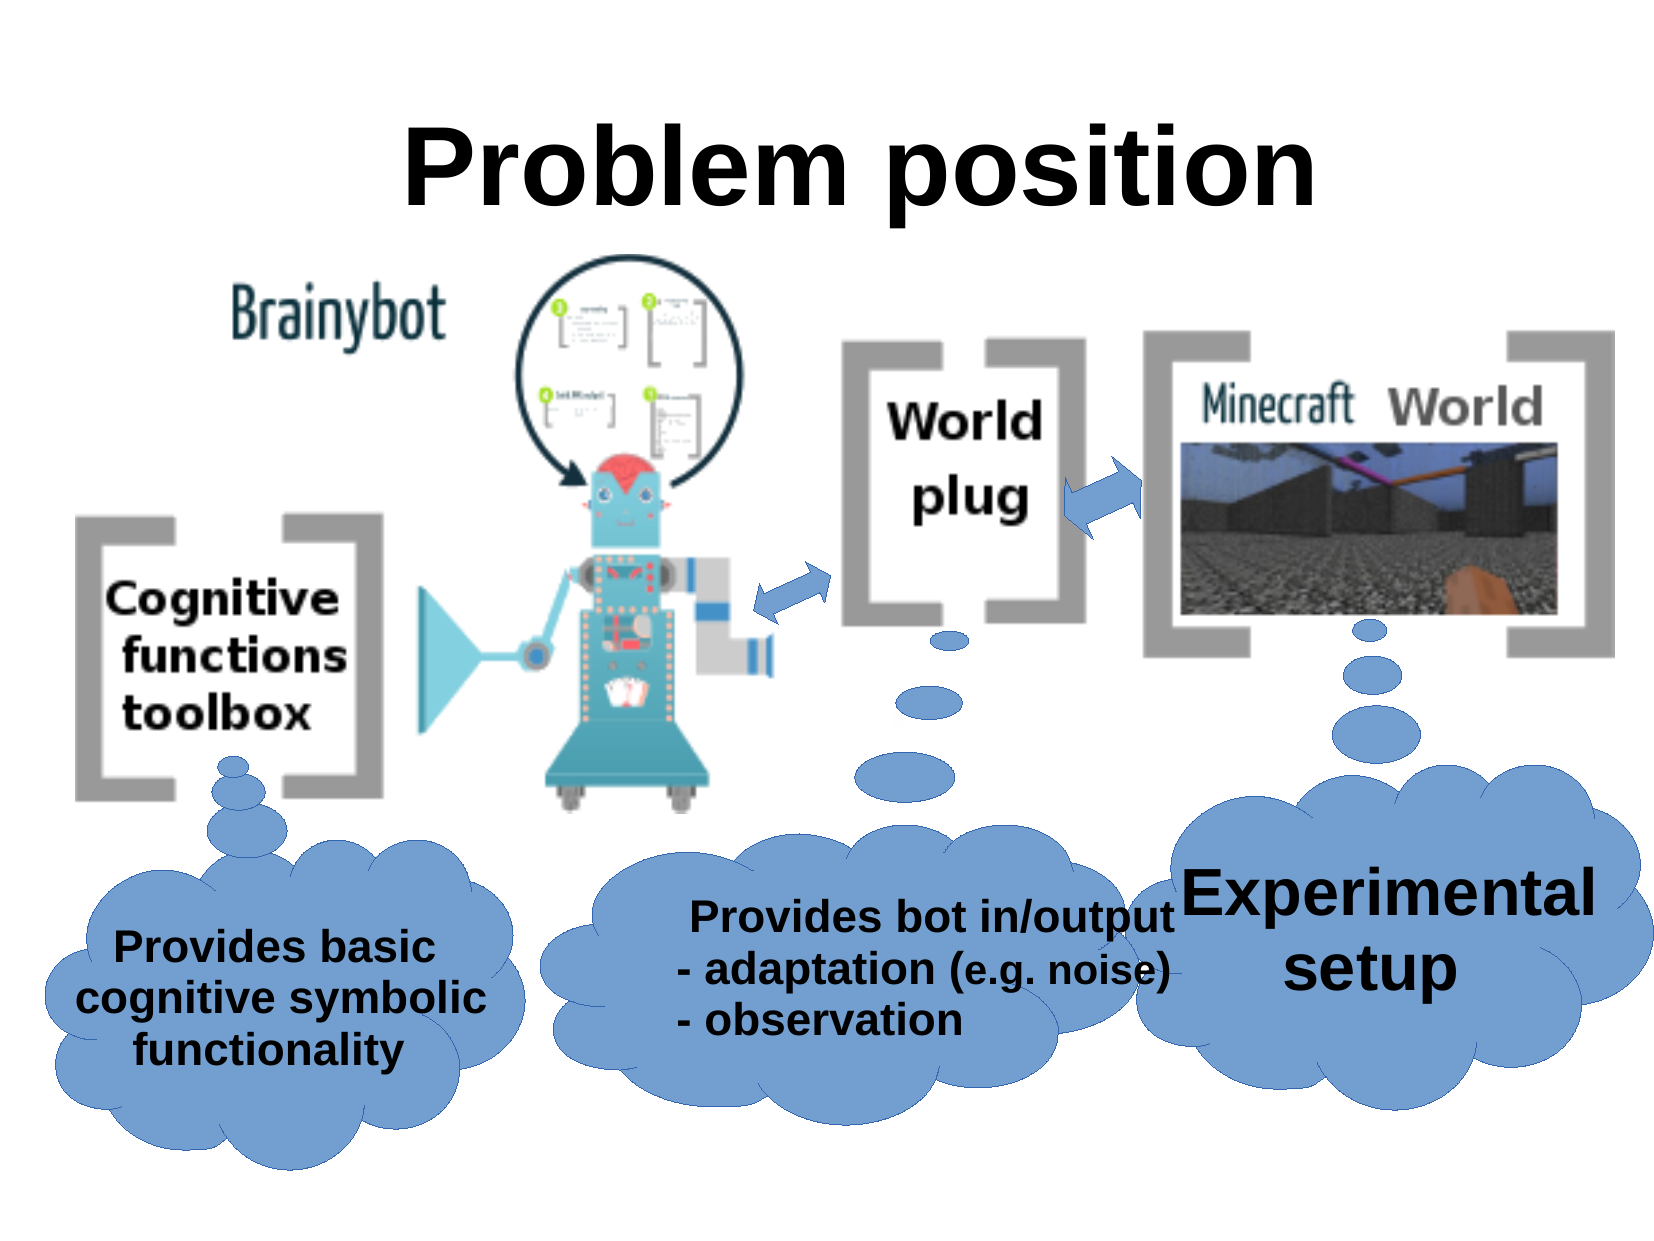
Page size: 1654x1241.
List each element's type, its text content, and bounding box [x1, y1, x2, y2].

picture [75, 254, 1615, 814]
text_box [1064, 456, 1142, 540]
text_box Provides bot in/output - adaptation (e.g. noise) - observation [854, 752, 955, 803]
text_box Provides bot in/output - adaptation (e.g. noise) - observation [540, 825, 1140, 1126]
text_box Provides bot in/output - adaptation (e.g. noise) - observation [895, 686, 963, 720]
text_box Experimental setup [1343, 656, 1402, 695]
text_box [753, 561, 831, 625]
title Problem position [116, 62, 1606, 271]
text_box Provides basic cognitive symbolic functionality [45, 756, 526, 1171]
text_box Experimental setup [1332, 705, 1421, 764]
text_box Experimental setup [1352, 619, 1387, 642]
text_box Experimental setup [1125, 765, 1654, 1111]
